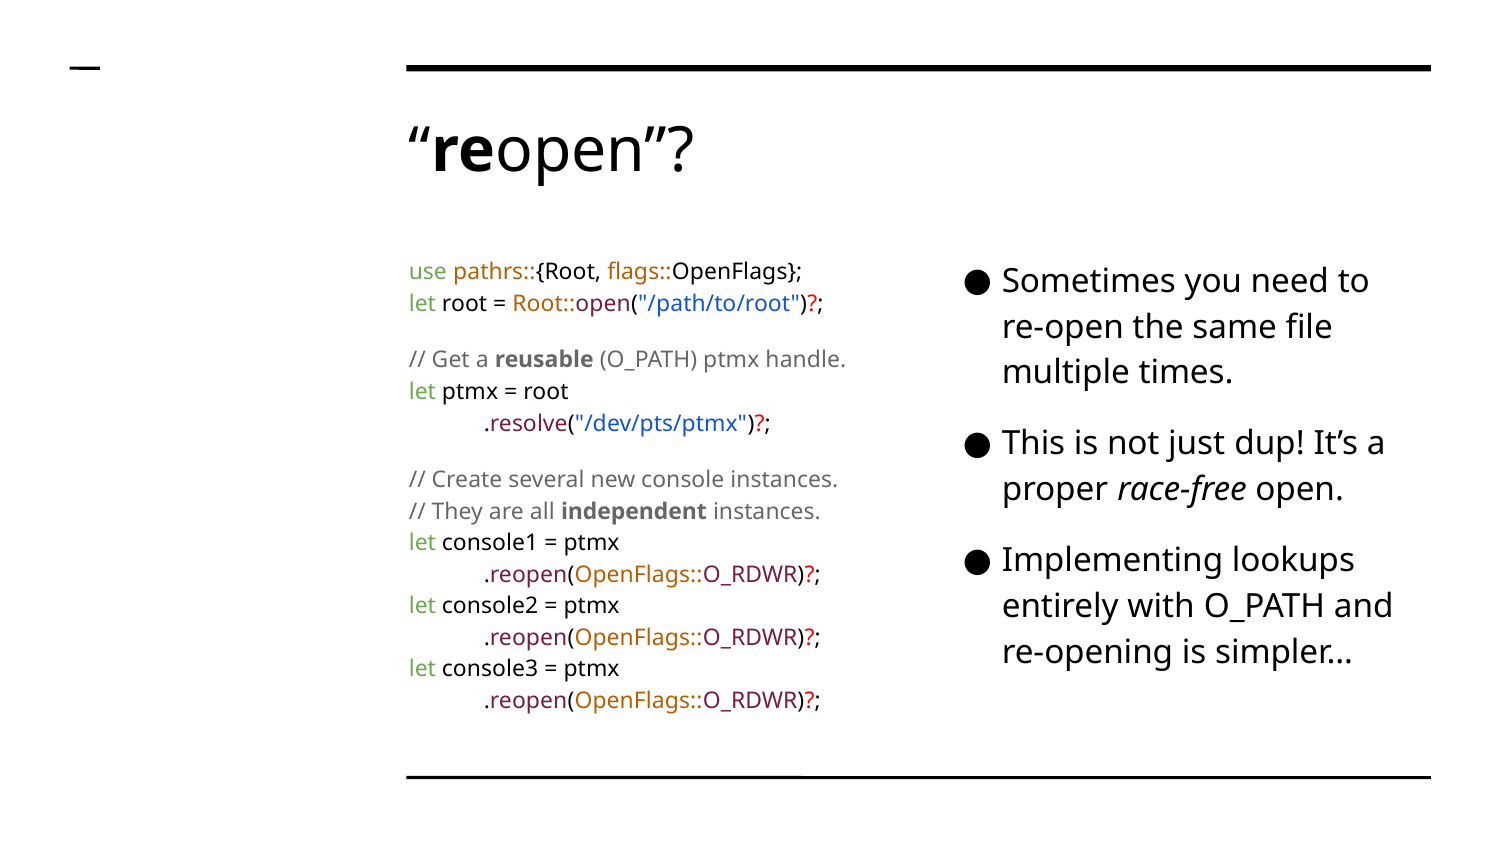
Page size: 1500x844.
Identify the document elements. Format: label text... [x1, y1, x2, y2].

title “reopen”? [393, 94, 1431, 199]
list Sometimes you need to re-open the same file multiple times. This is not just dup! It’s a proper race-free open. Implementing lookups entirely with O_PATH and re-opening is simpler… [926, 237, 1431, 731]
list use pathrs::{Root, flags::OpenFlags}; let root = Root::open("/path/to/root")?; // Get a reusable (O_PATH) ptmx handle. let ptmx = root .resolve("/dev/pts/ptmx")?; // Create several new console instances. // They are all independent instances. let console1 = ptmx .reopen(OpenFlags::O_RDWR)?; let console2 = ptmx .reopen(OpenFlags::O_RDWR)?; let console3 = ptmx .reopen(OpenFlags::O_RDWR)?; [393, 237, 898, 731]
